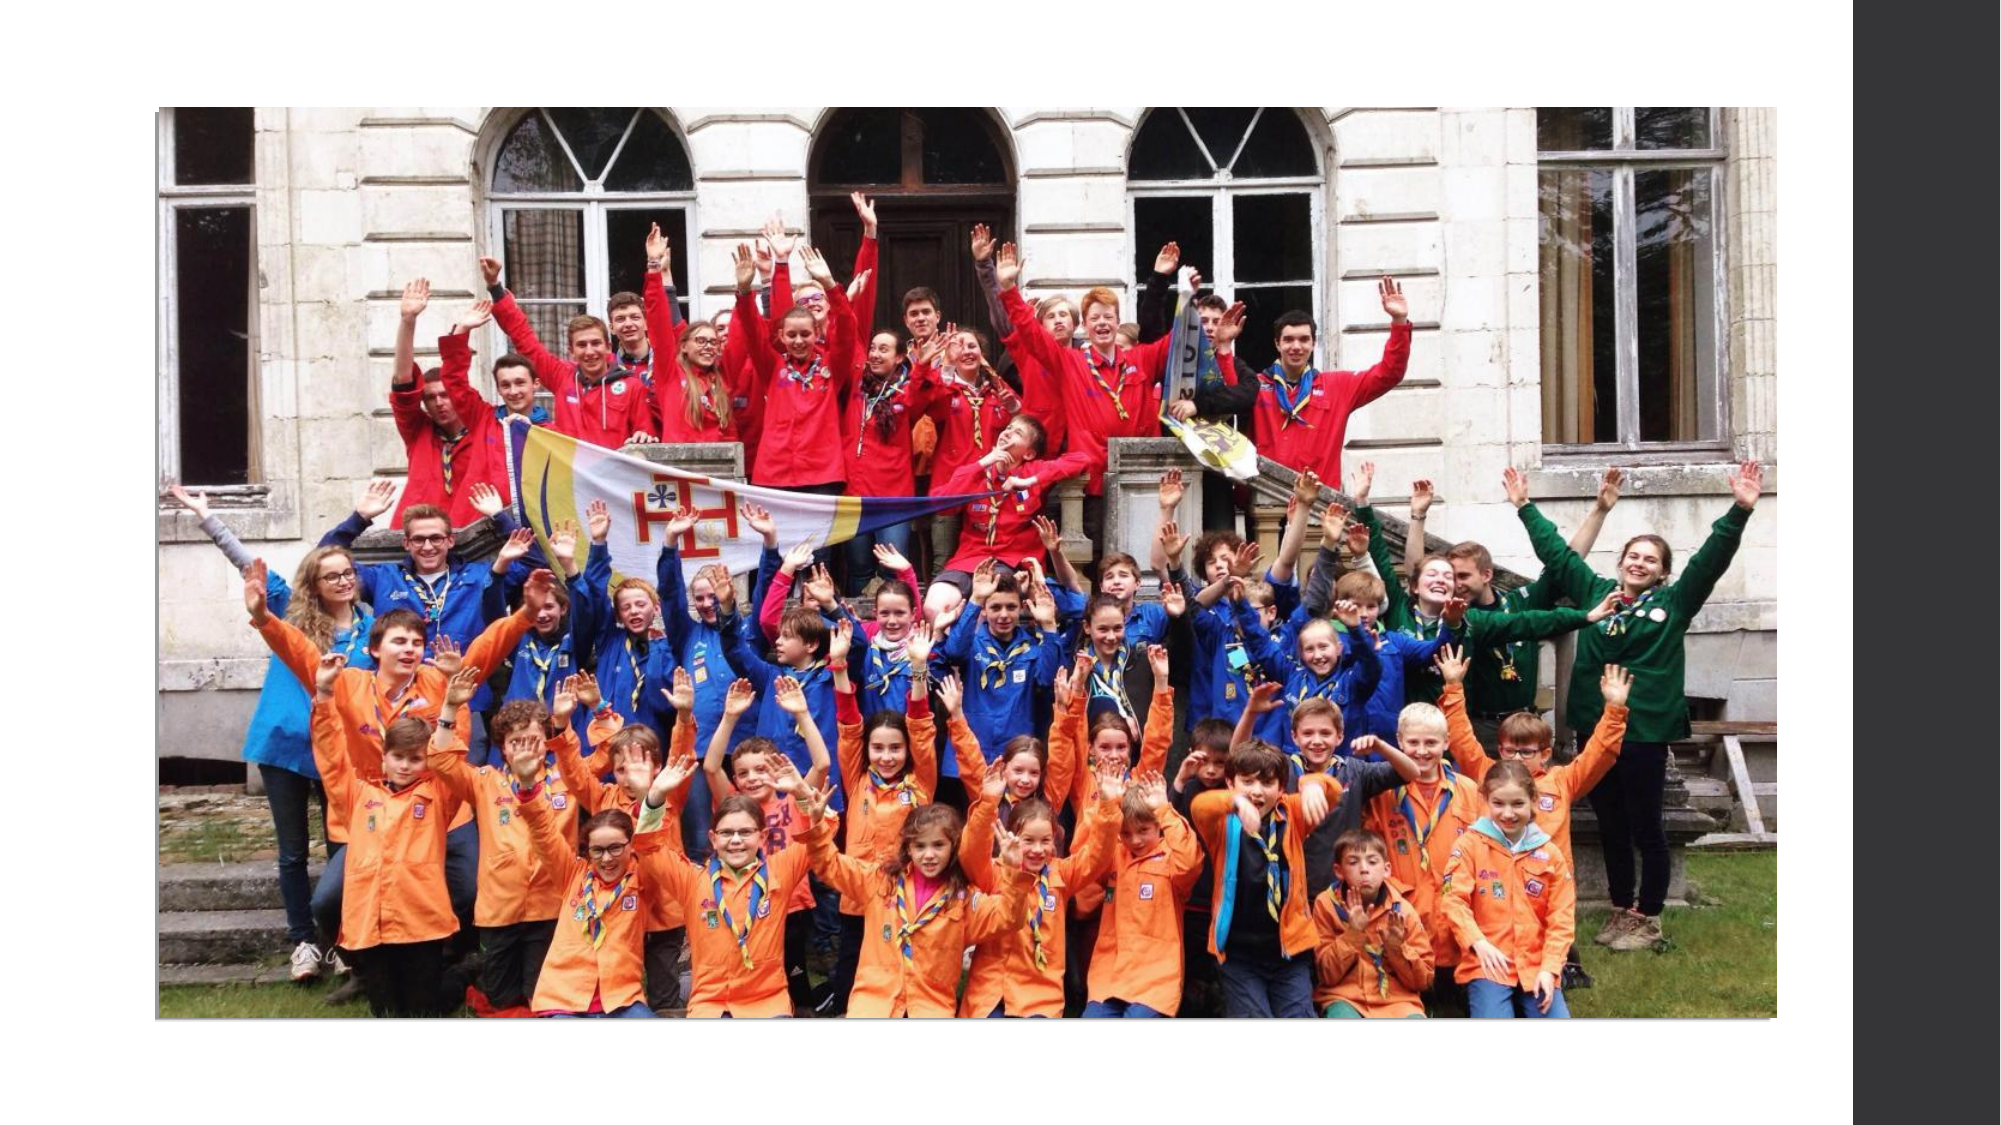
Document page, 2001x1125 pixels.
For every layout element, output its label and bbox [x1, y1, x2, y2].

picture [159, 107, 1777, 1018]
